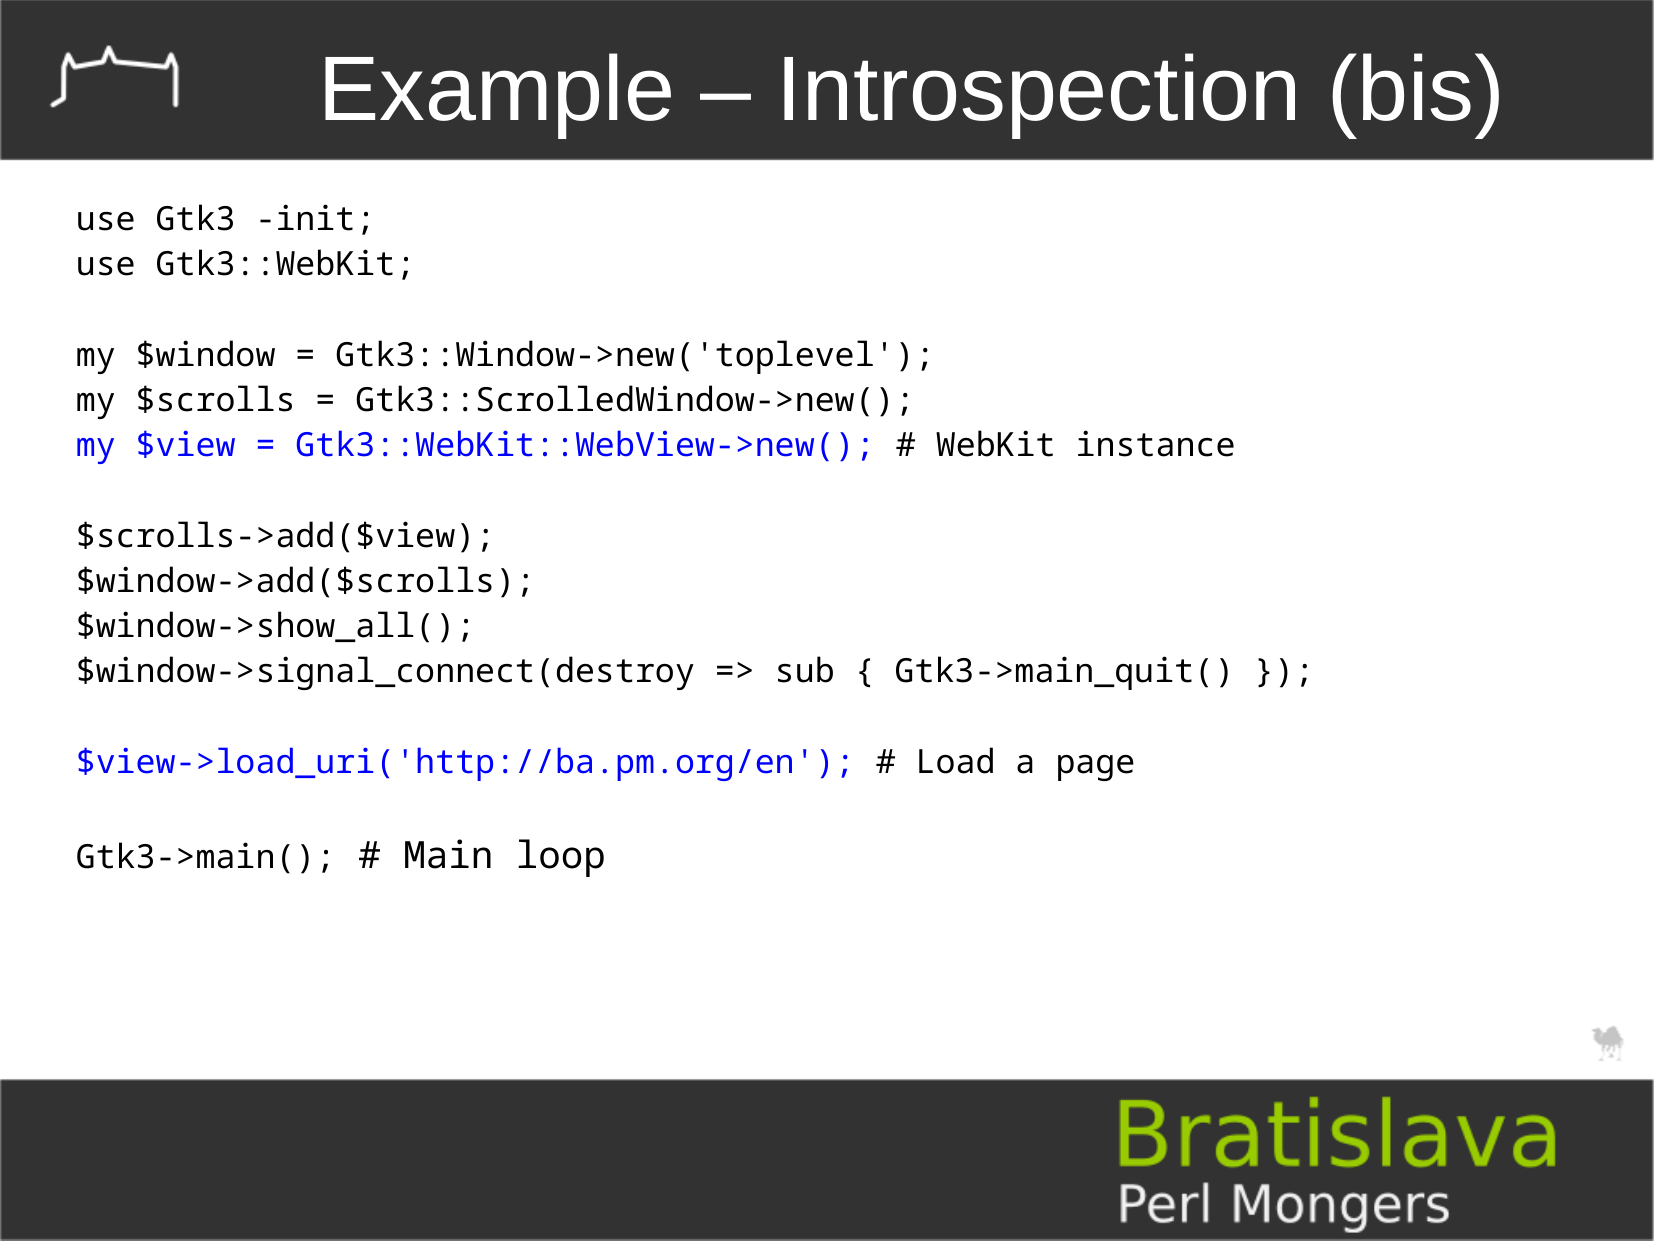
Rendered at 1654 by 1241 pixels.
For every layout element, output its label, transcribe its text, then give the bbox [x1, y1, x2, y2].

text_box use Gtk3 -init; use Gtk3::WebKit; my $window = Gtk3::Window->new('toplevel'); my $scrolls = Gtk3::ScrolledWindow->new(); my $view = Gtk3::WebKit::WebView->new(); # WebKit instance $scrolls->add($view); $window->add($scrolls); $window->show_all(); $window->signal_connect(destroy => sub { Gtk3->main_quit() }); $view->load_uri('http://ba.pm.org/en'); # Load a page Gtk3->main(); # Main loop [61, 187, 1576, 976]
picture [0, 0, 1654, 1241]
title Example – Introspection (bis) [187, 37, 1639, 141]
